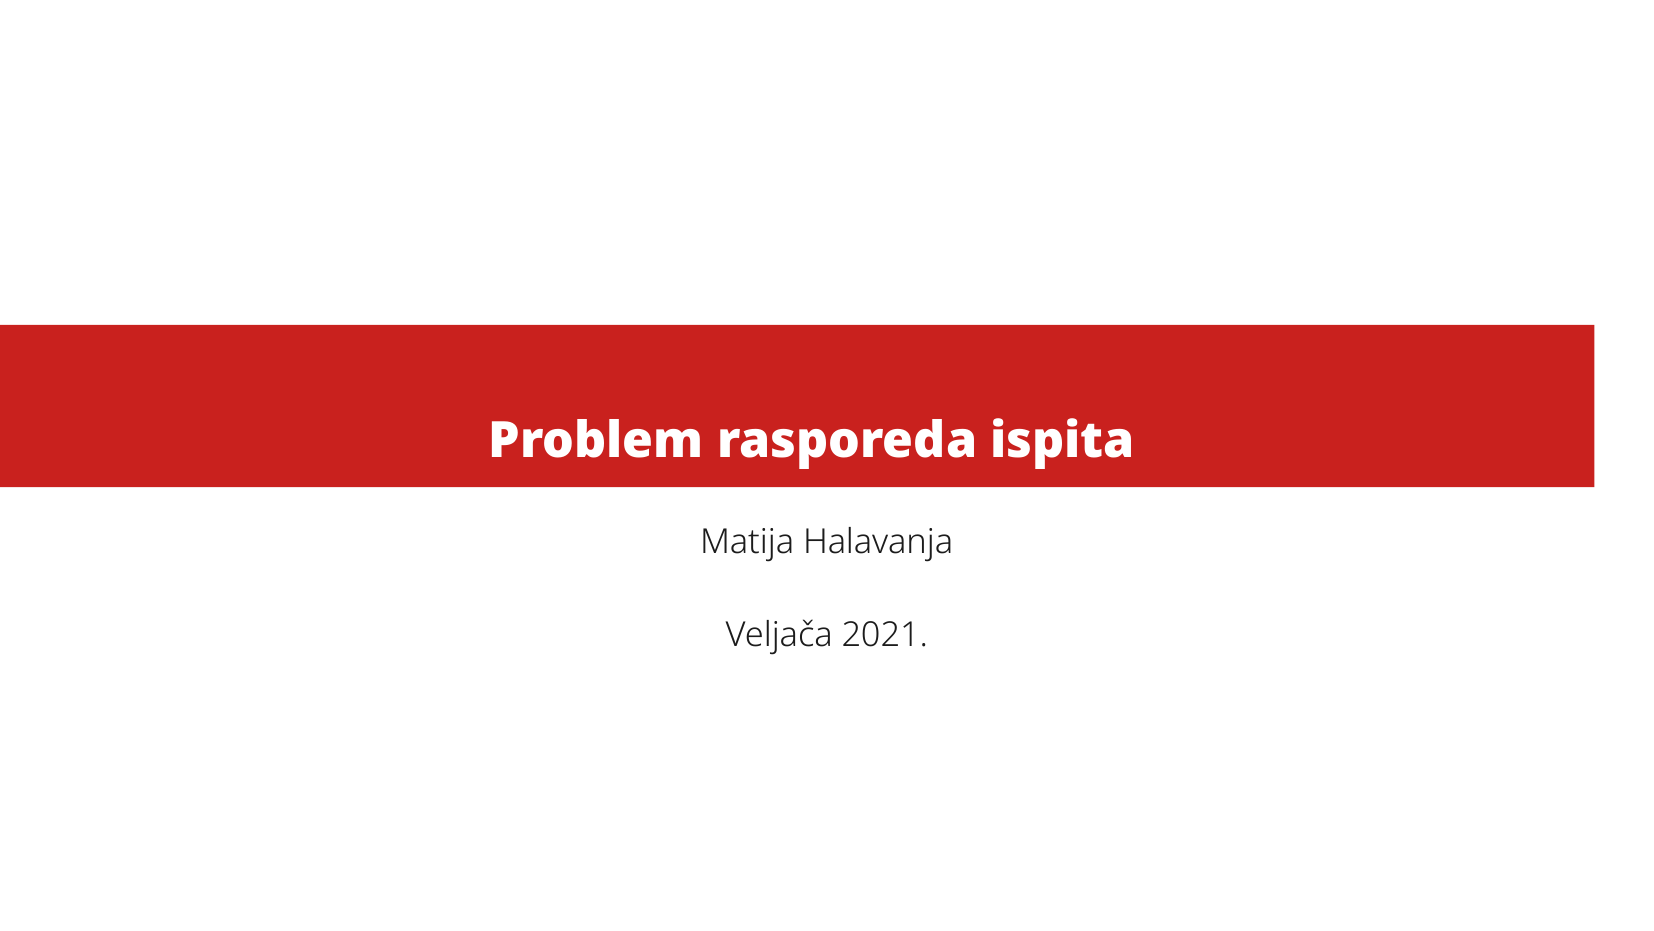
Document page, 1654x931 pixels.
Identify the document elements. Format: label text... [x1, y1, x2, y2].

title Problem rasporeda ispita [59, 354, 1565, 473]
subtitle Matija Halavanja Veljača 2021. [88, 516, 1565, 827]
